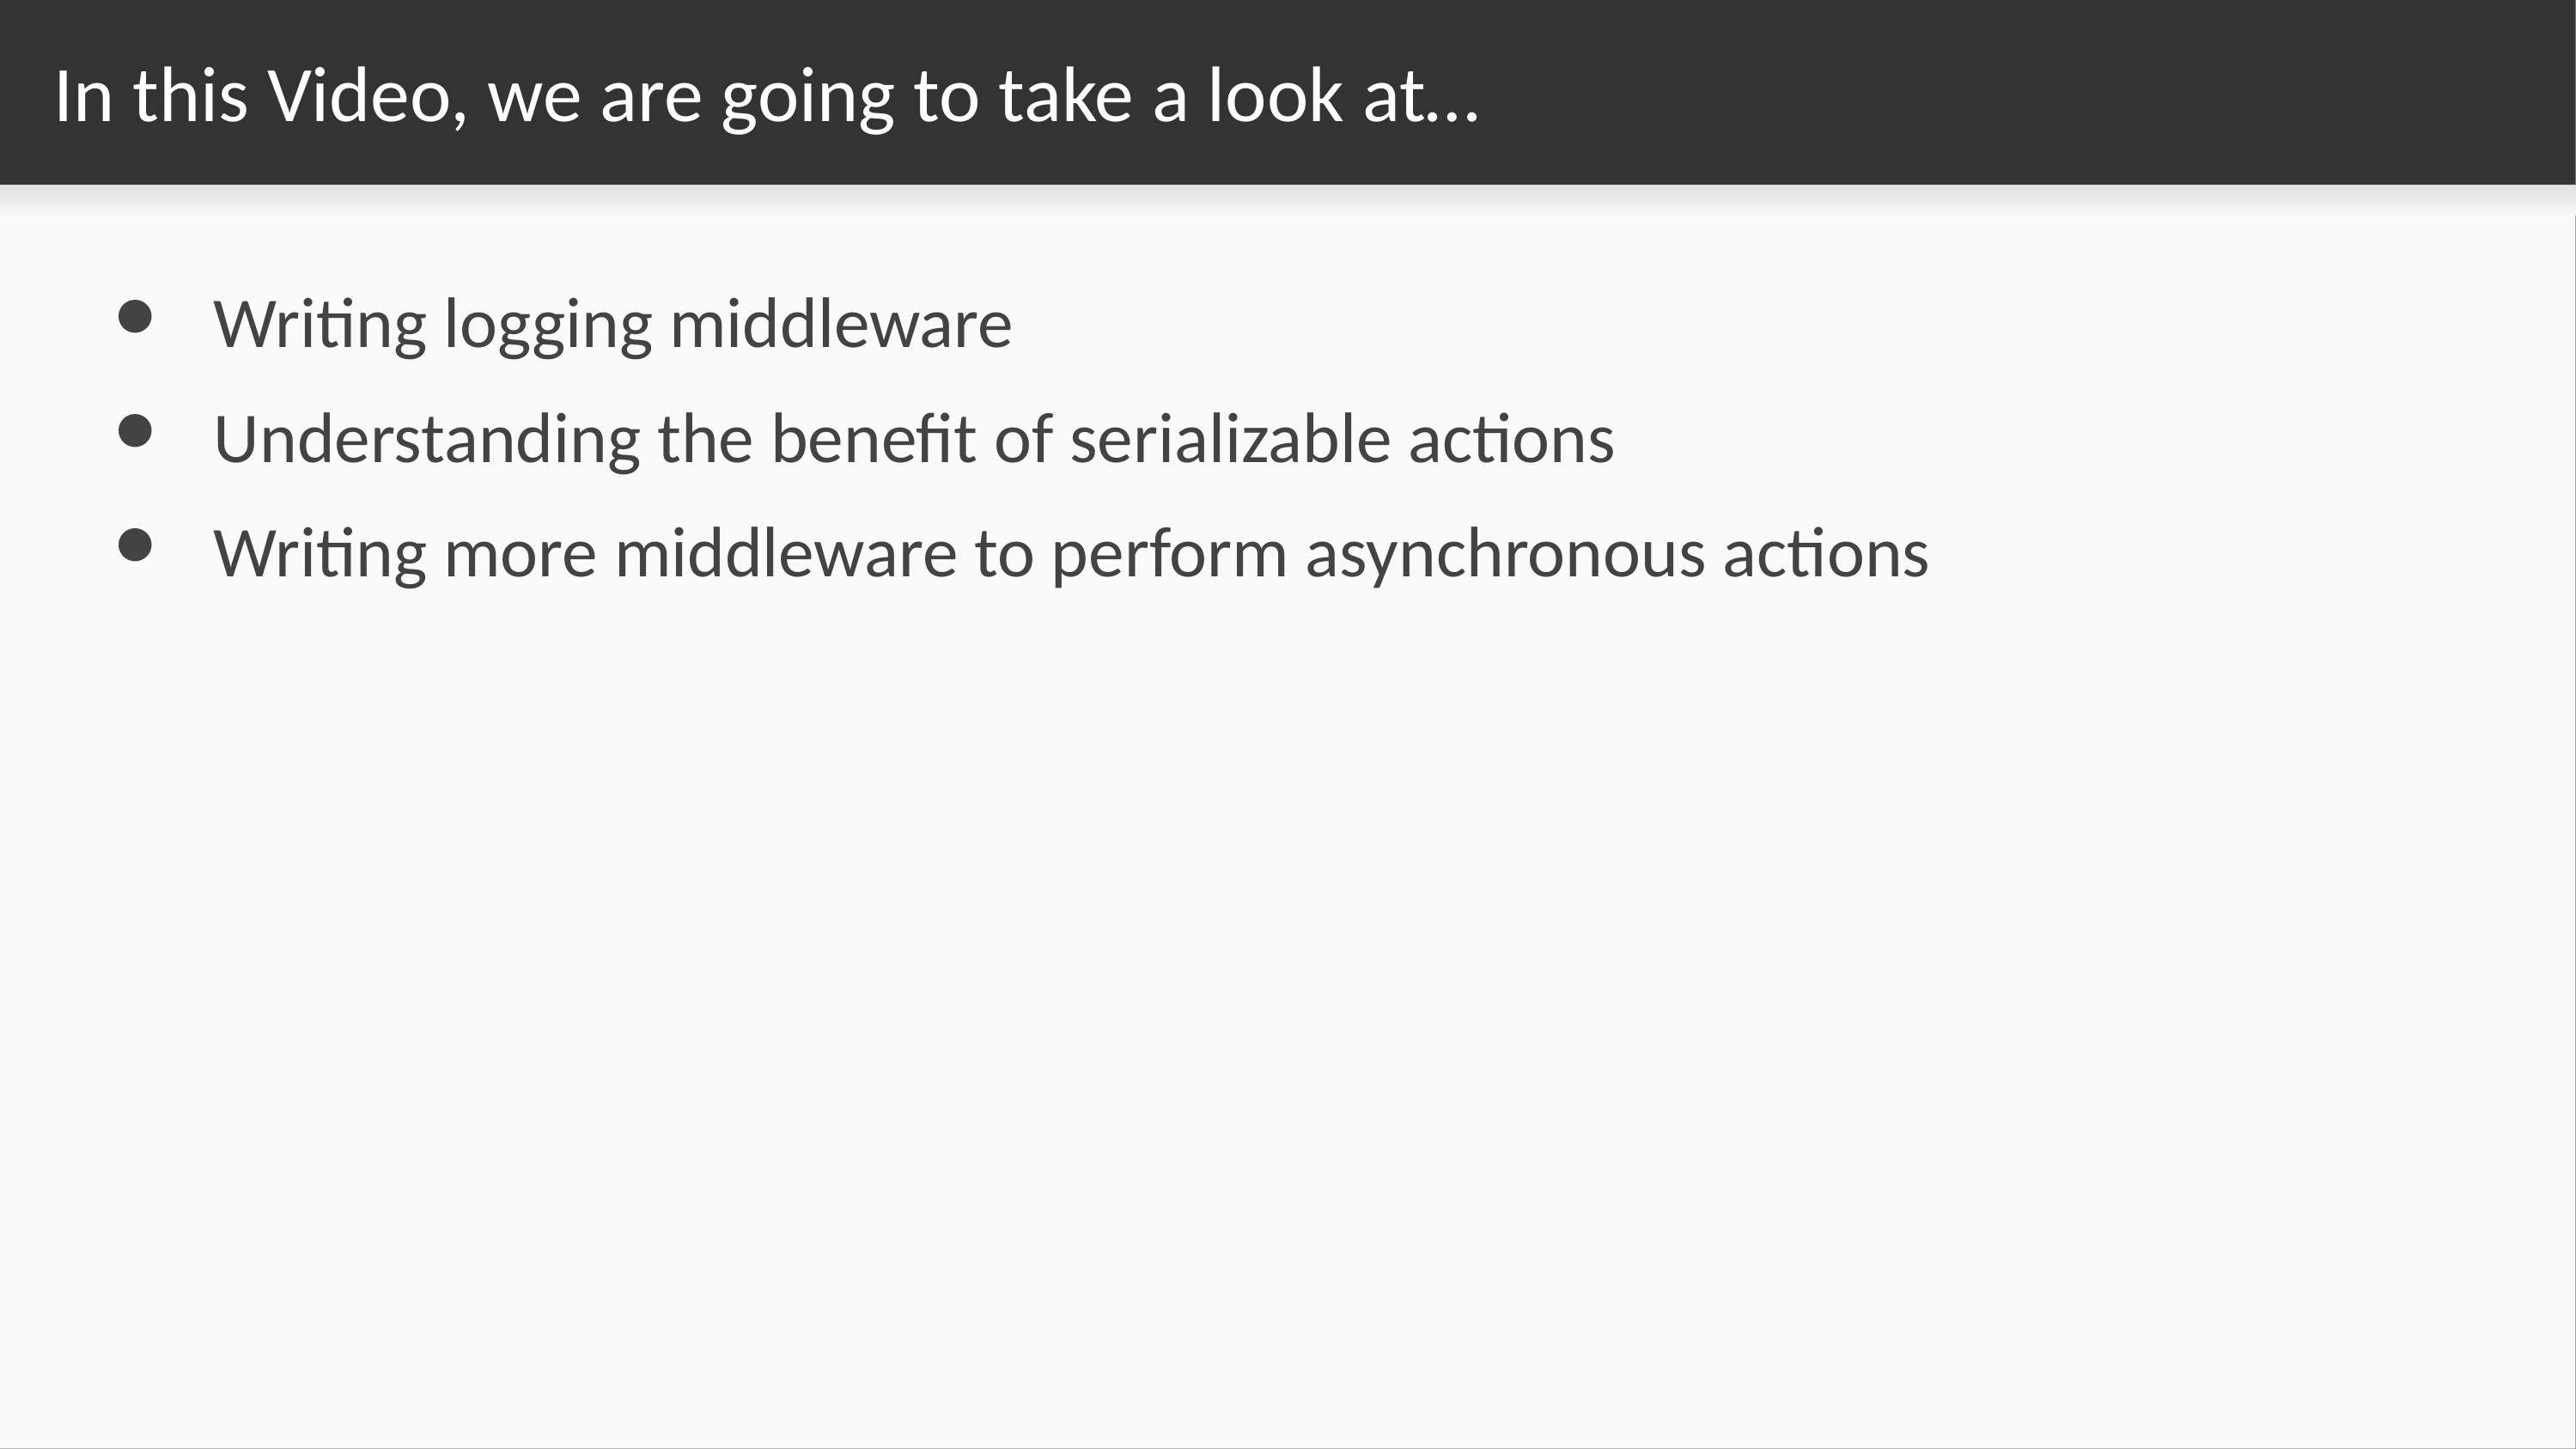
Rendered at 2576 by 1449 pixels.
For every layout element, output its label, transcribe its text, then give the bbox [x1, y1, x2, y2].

list Writing logging middleware Understanding the benefit of serializable actions Writing more middleware to perform asynchronous actions [59, 250, 2514, 1384]
title In this Video, we are going to take a look at… [27, 4, 2514, 175]
